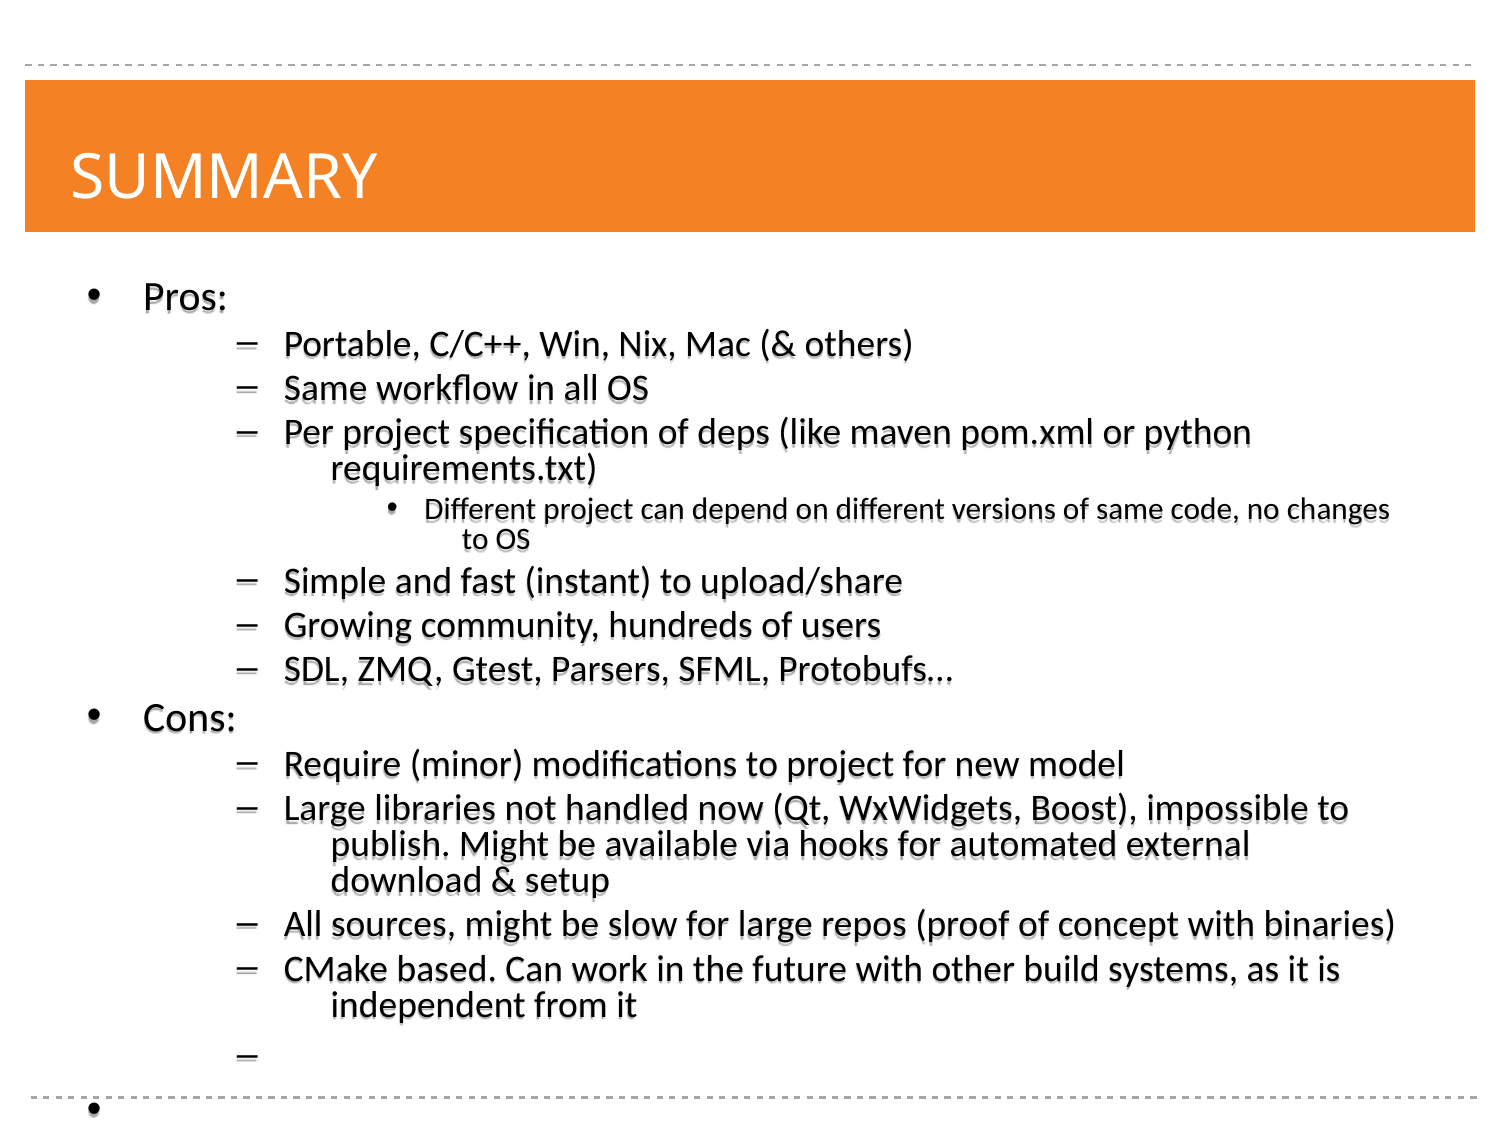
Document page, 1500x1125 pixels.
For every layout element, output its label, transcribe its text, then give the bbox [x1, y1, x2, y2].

list Pros: Portable, C/C++, Win, Nix, Mac (& others) Same workflow in all OS Per project specification of deps (like maven pom.xml or python requirements.txt) Different project can depend on different versions of same code, no changes to OS Simple and fast (instant) to upload/share Growing community, hundreds of users SDL, ZMQ, Gtest, Parsers, SFML, Protobufs… Cons: Require (minor) modifications to project for new model Large libraries not handled now (Qt, WxWidgets, Boost), impossible to publish. Might be available via hooks for automated external download & setup All sources, might be slow for large repos (proof of concept with binaries) CMake based. Can work in the future with other build systems, as it is independent from it [71, 271, 1422, 1091]
text_box [25, 80, 1475, 232]
text_box SUMMARY [55, 122, 765, 245]
